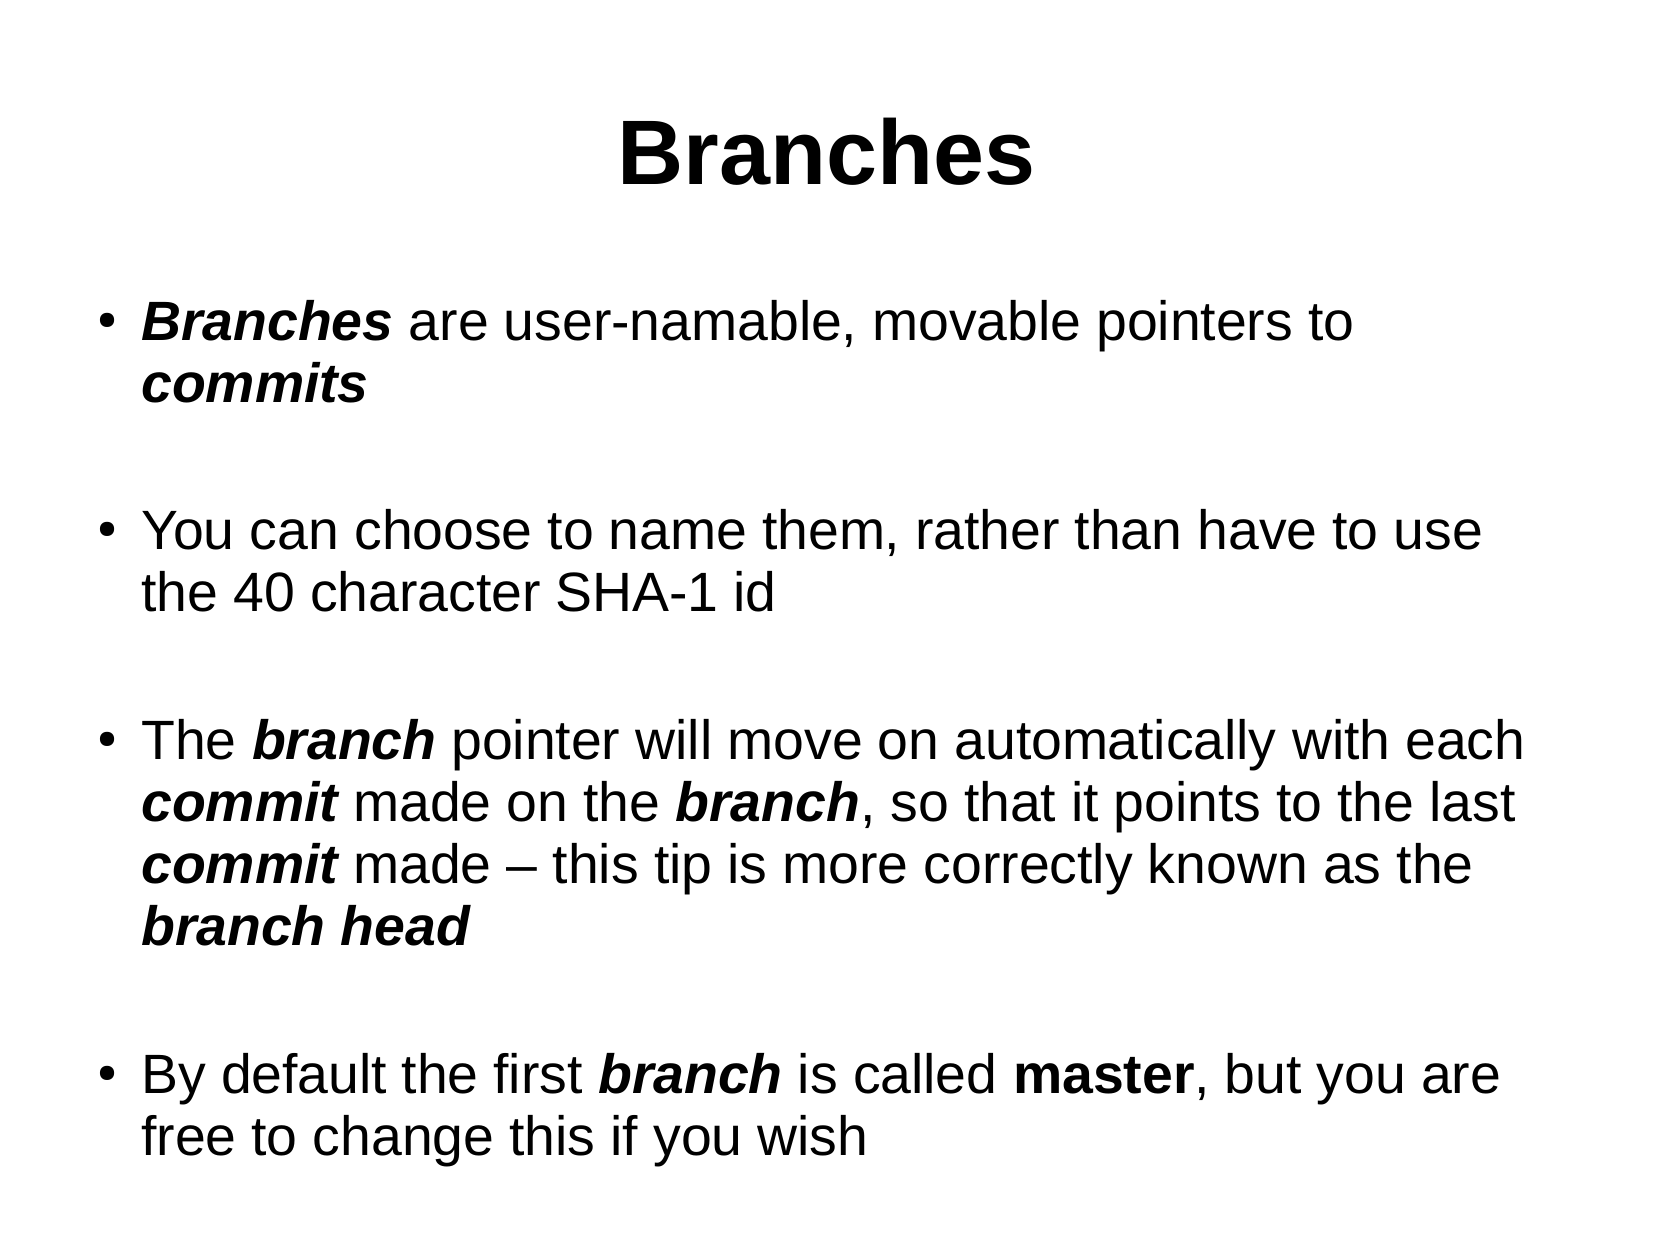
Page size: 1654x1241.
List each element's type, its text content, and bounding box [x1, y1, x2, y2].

list Branches are user-namable, movable pointers to commits You can choose to name them, rather than have to use the 40 character SHA-1 id The branch pointer will move on automatically with each commit made on the branch, so that it points to the last commit made – this tip is more correctly known as the branch head By default the first branch is called master, but you are free to change this if you wish [82, 290, 1571, 1170]
title Branches [82, 49, 1571, 257]
